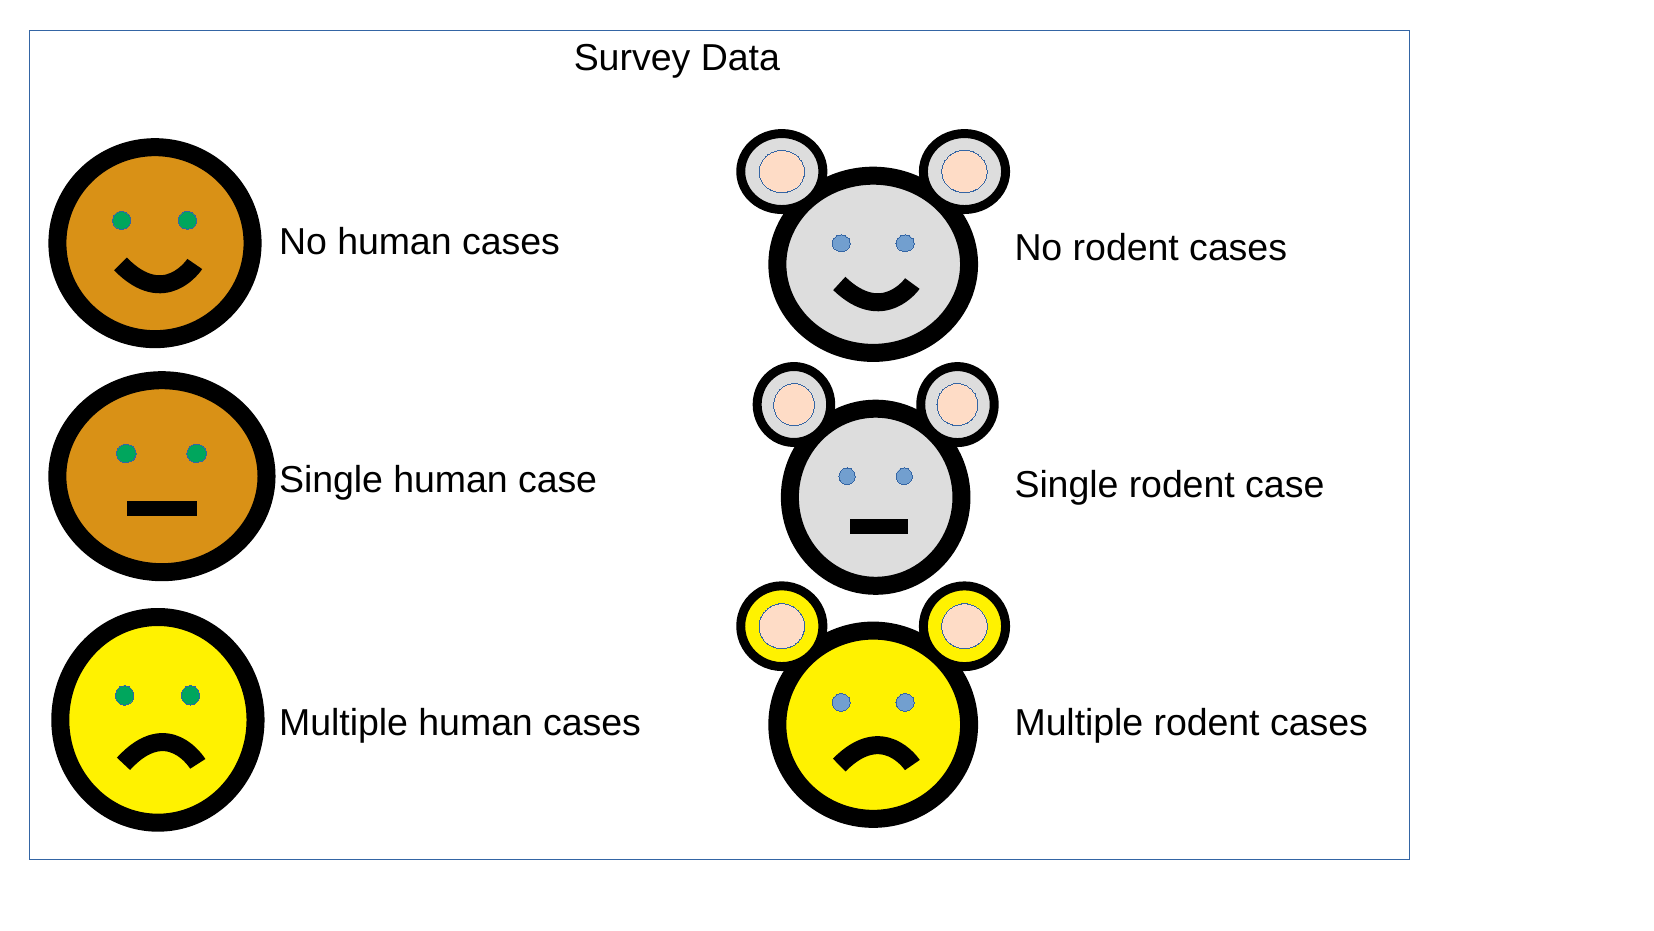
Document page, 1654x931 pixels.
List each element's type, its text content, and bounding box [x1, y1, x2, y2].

text_box Survey Data [559, 29, 894, 120]
text_box Multiple rodent cases [999, 693, 1383, 751]
text_box No rodent cases [999, 218, 1302, 276]
text_box Single rodent case [999, 456, 1340, 513]
text_box No human cases [264, 213, 575, 271]
text_box Multiple human cases [264, 693, 656, 751]
text_box Single human case [264, 450, 613, 508]
text_box [29, 30, 1410, 860]
